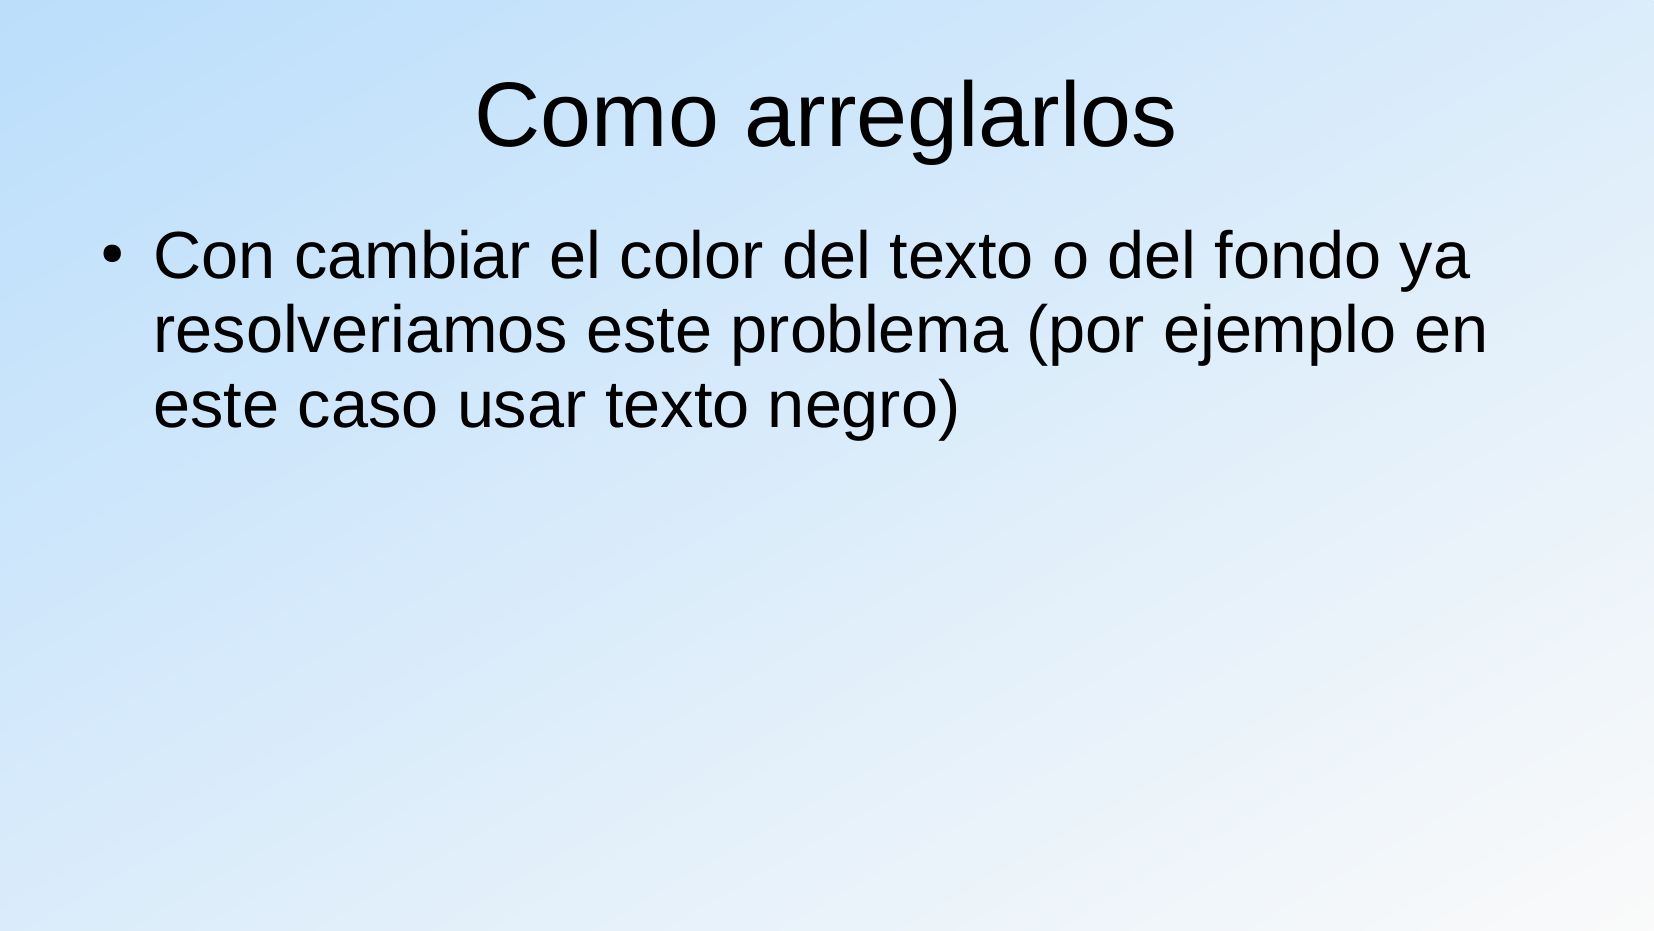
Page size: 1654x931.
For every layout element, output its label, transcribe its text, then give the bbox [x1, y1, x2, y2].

title Como arreglarlos [82, 37, 1571, 193]
list Con cambiar el color del texto o del fondo ya resolveriamos este problema (por ejemplo en este caso usar texto negro) [82, 217, 1571, 758]
